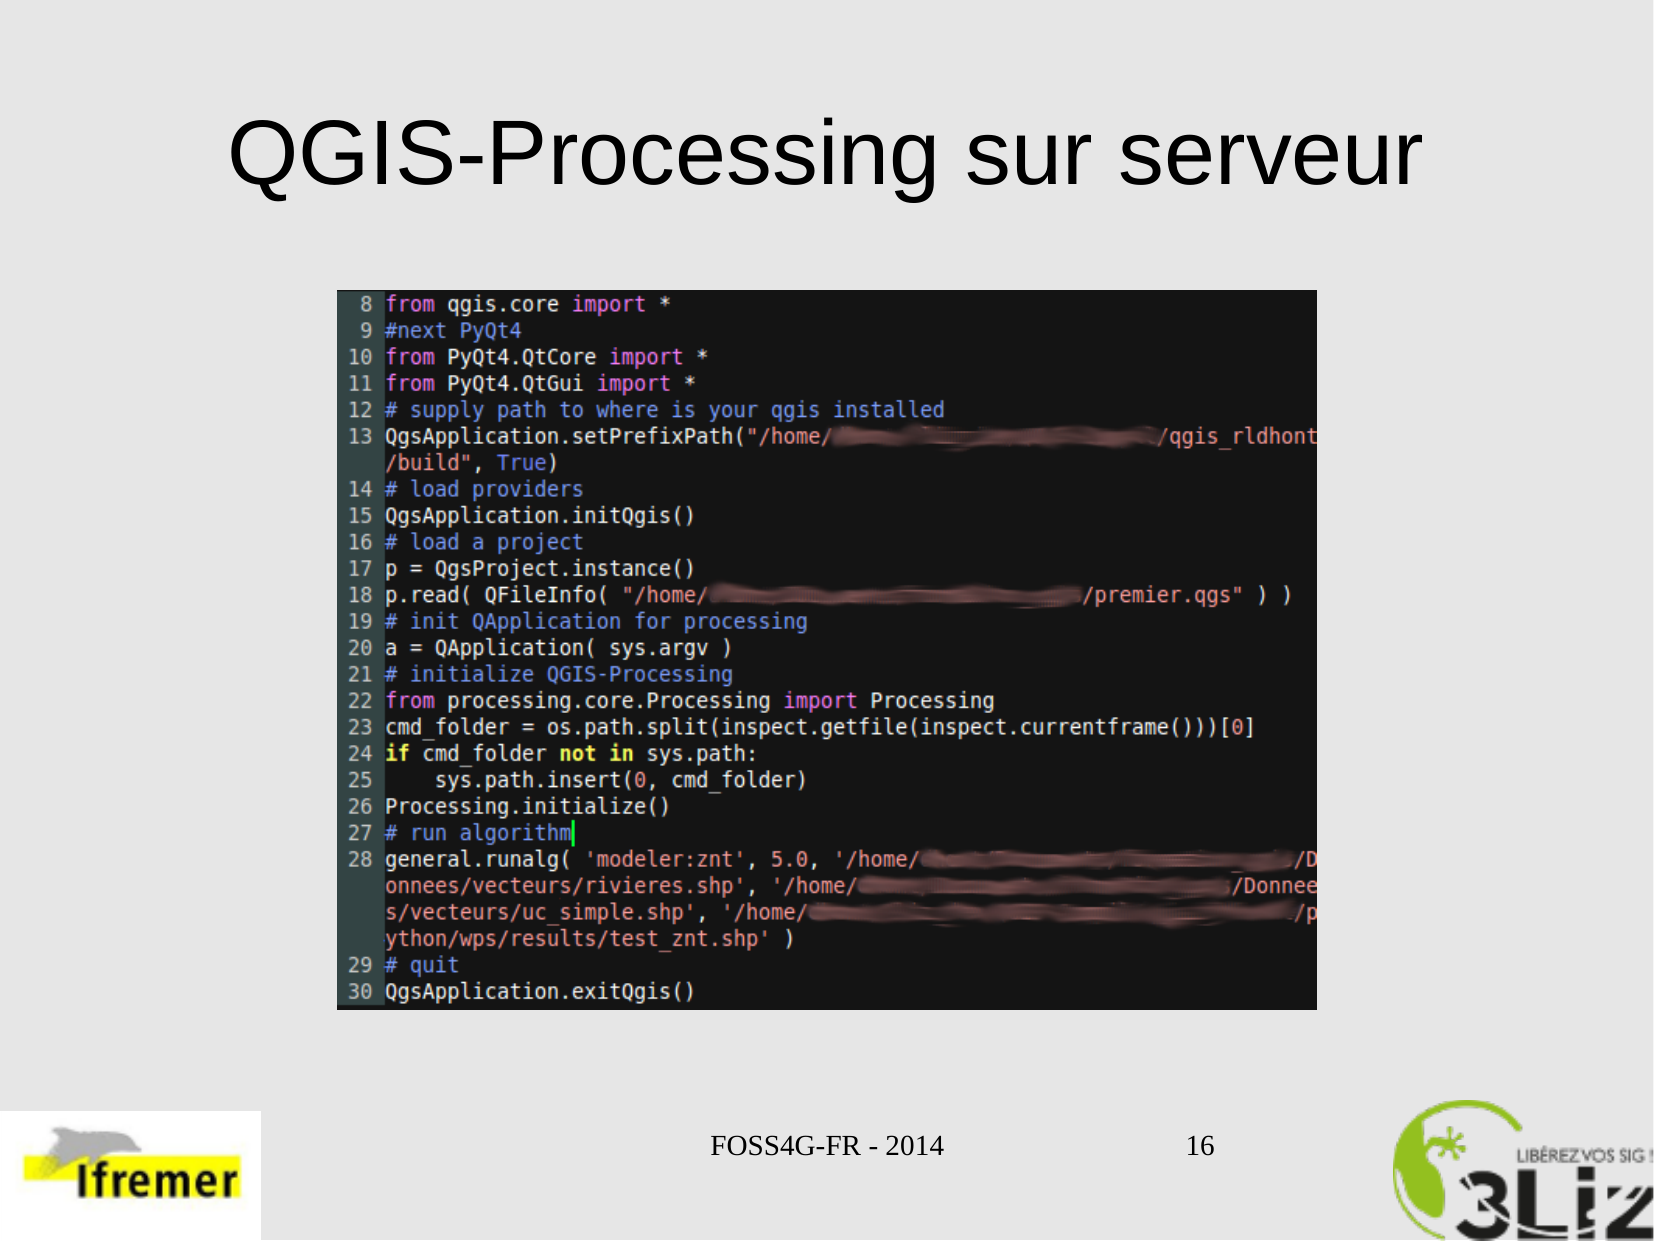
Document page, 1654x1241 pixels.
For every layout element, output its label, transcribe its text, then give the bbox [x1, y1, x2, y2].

picture [0, 1111, 261, 1241]
picture [337, 290, 1317, 1010]
picture [1393, 1100, 1654, 1241]
title QGIS-Processing sur serveur [82, 49, 1571, 257]
